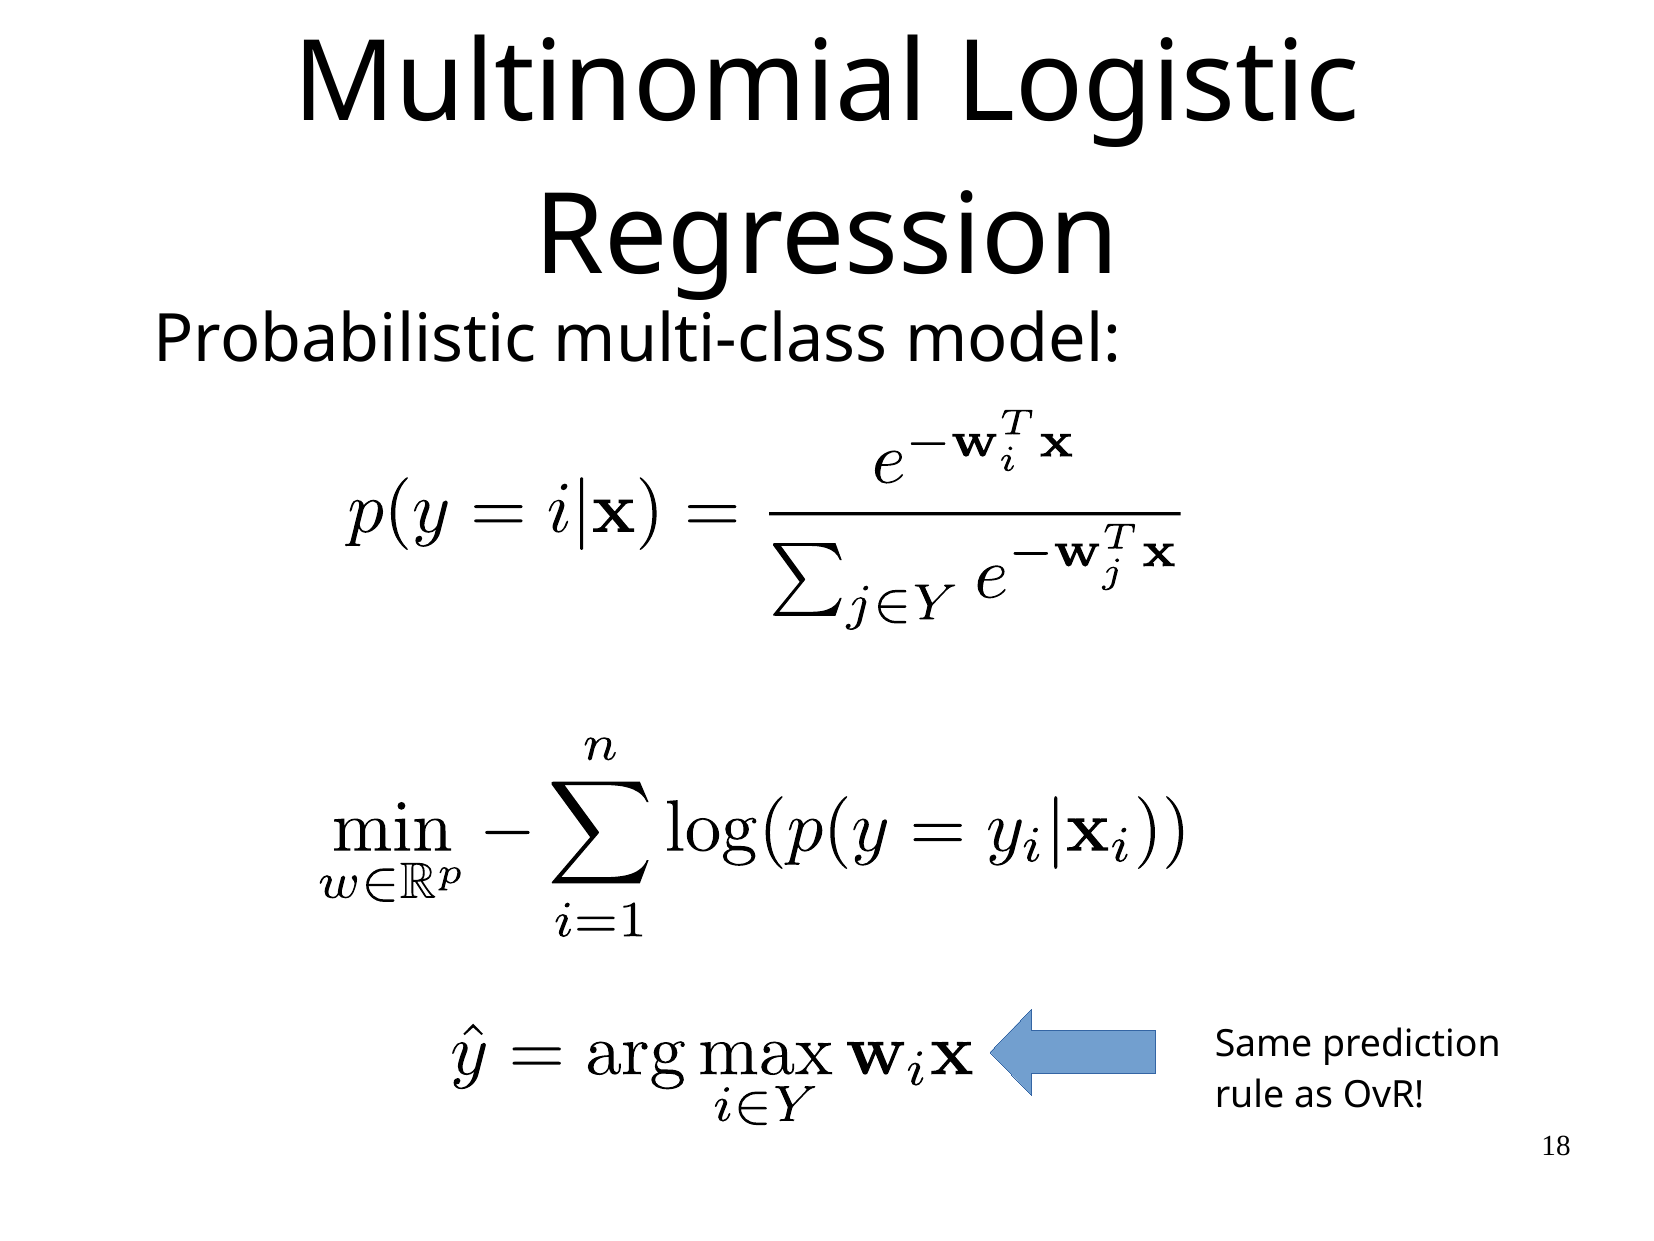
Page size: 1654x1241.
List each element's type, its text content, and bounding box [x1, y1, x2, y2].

text_box Same prediction rule as OvR! [1200, 1009, 1546, 1100]
text_box [990, 1009, 1156, 1096]
text_box [450, 1023, 974, 1126]
text_box [317, 737, 1191, 938]
list Probabilistic multi-class model: [82, 290, 1571, 1010]
title Multinomial Logistic Regression [82, 49, 1571, 257]
text_box [345, 409, 1181, 631]
